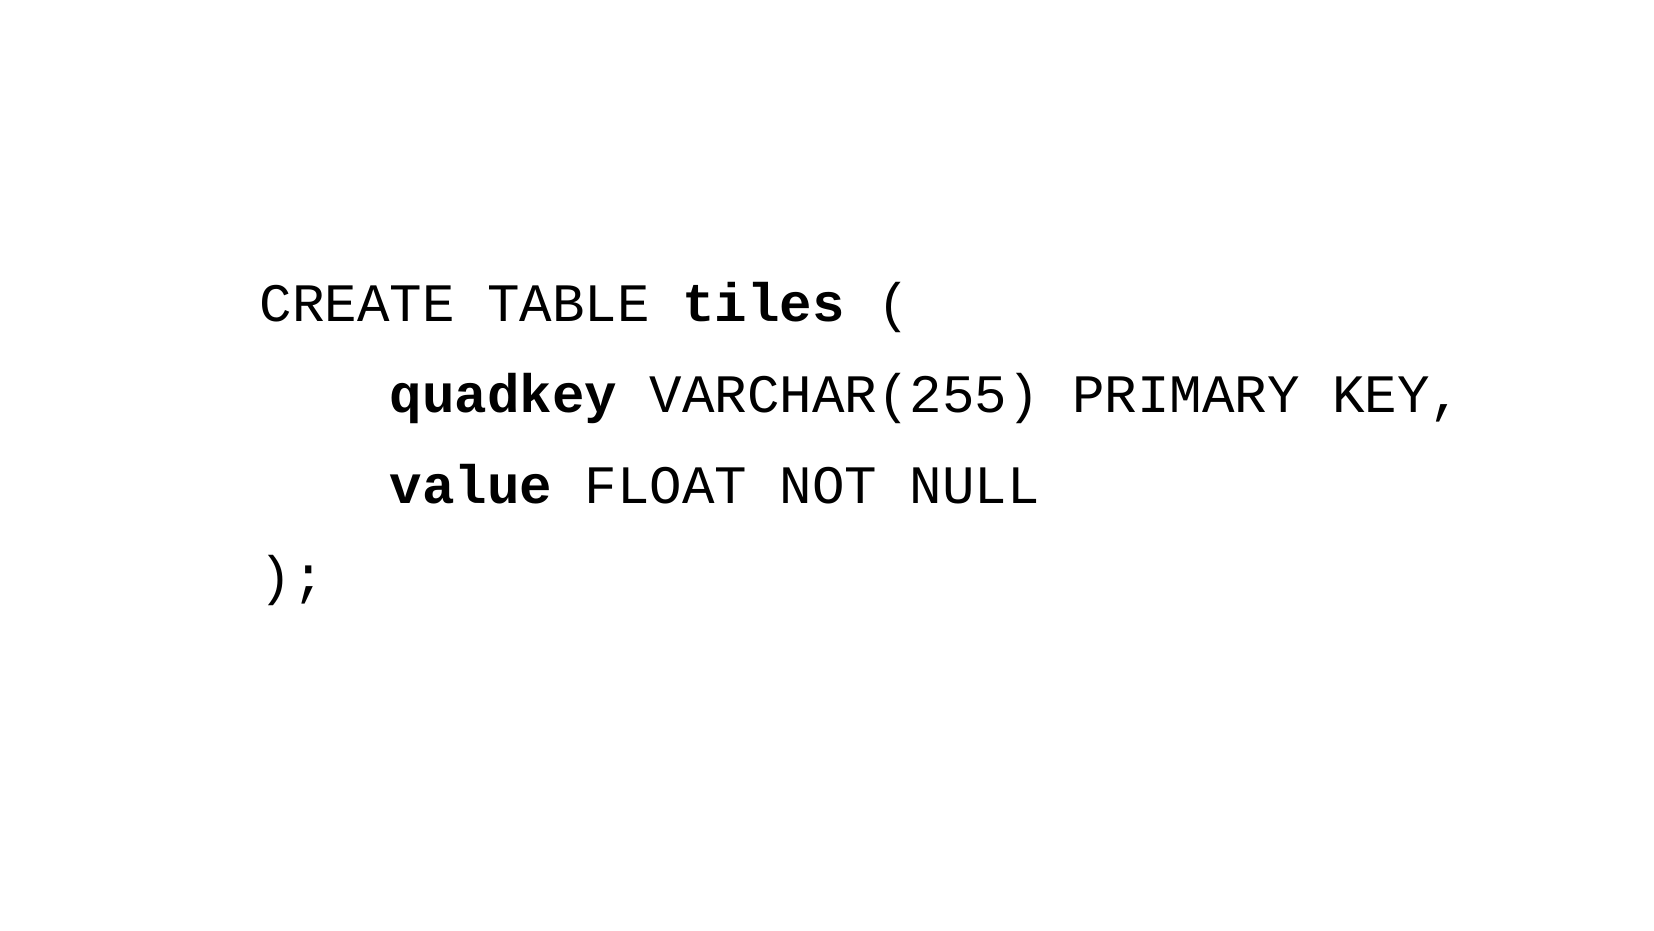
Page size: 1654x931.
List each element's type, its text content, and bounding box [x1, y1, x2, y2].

list CREATE TABLE tiles ( quadkey VARCHAR(255) PRIMARY KEY, value FLOAT NOT NULL ); [259, 276, 1490, 817]
